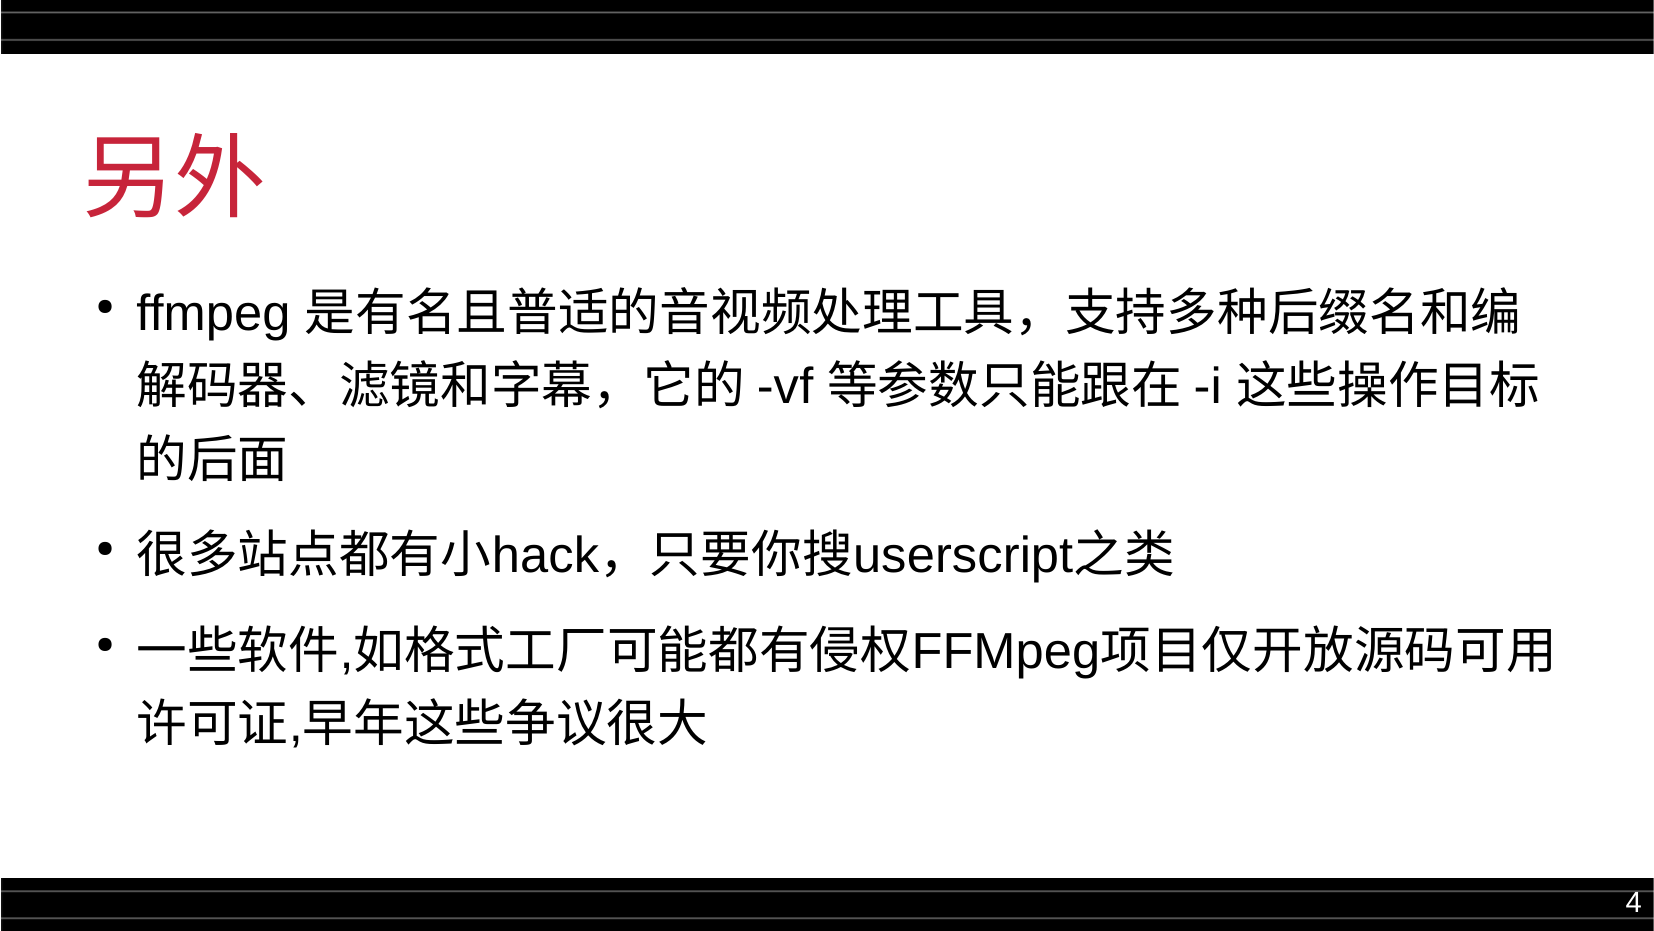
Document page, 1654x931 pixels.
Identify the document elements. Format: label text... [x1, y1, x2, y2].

picture [1, 878, 1654, 931]
title 另外 [82, 92, 1571, 249]
list ffmpeg 是有名且普适的音视频处理工具，支持多种后缀名和编解码器、滤镜和字幕，它的 -vf 等参数只能跟在 -i 这些操作目标的后面 很多站点都有小hack，只要你搜userscript之类 一些软件,如格式工厂可能都有侵权FFMpeg项目仅开放源码可用许可证,早年这些争议很大 [82, 271, 1571, 758]
picture [1, 0, 1654, 54]
